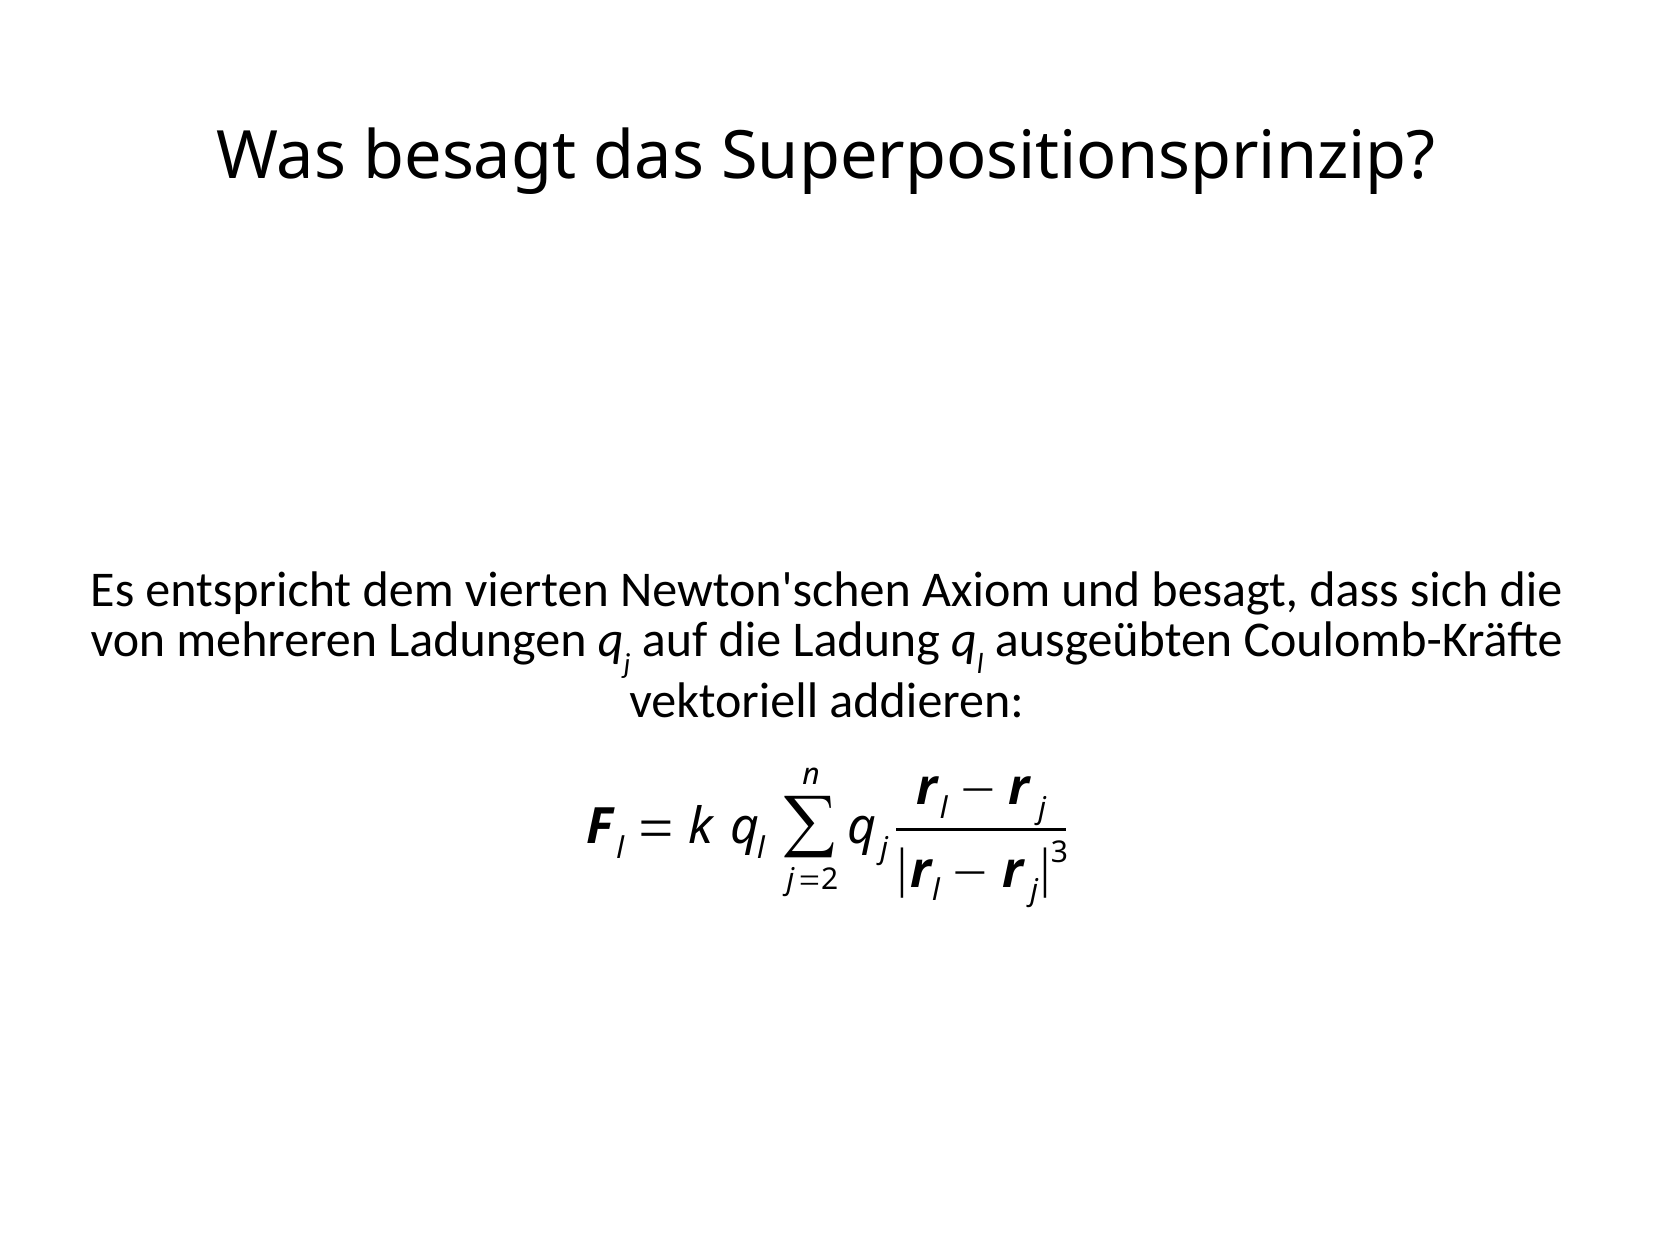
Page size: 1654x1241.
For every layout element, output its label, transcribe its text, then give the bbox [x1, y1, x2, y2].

chart [578, 756, 1075, 909]
subtitle Es entspricht dem vierten Newton'schen Axiom und besagt, dass sich die von mehreren Ladungen qj auf die Ladung ql ausgeübten Coulomb-Kräfte vektoriell addieren: [82, 290, 1571, 1010]
title Was besagt das Superpositionsprinzip? [82, 49, 1571, 257]
